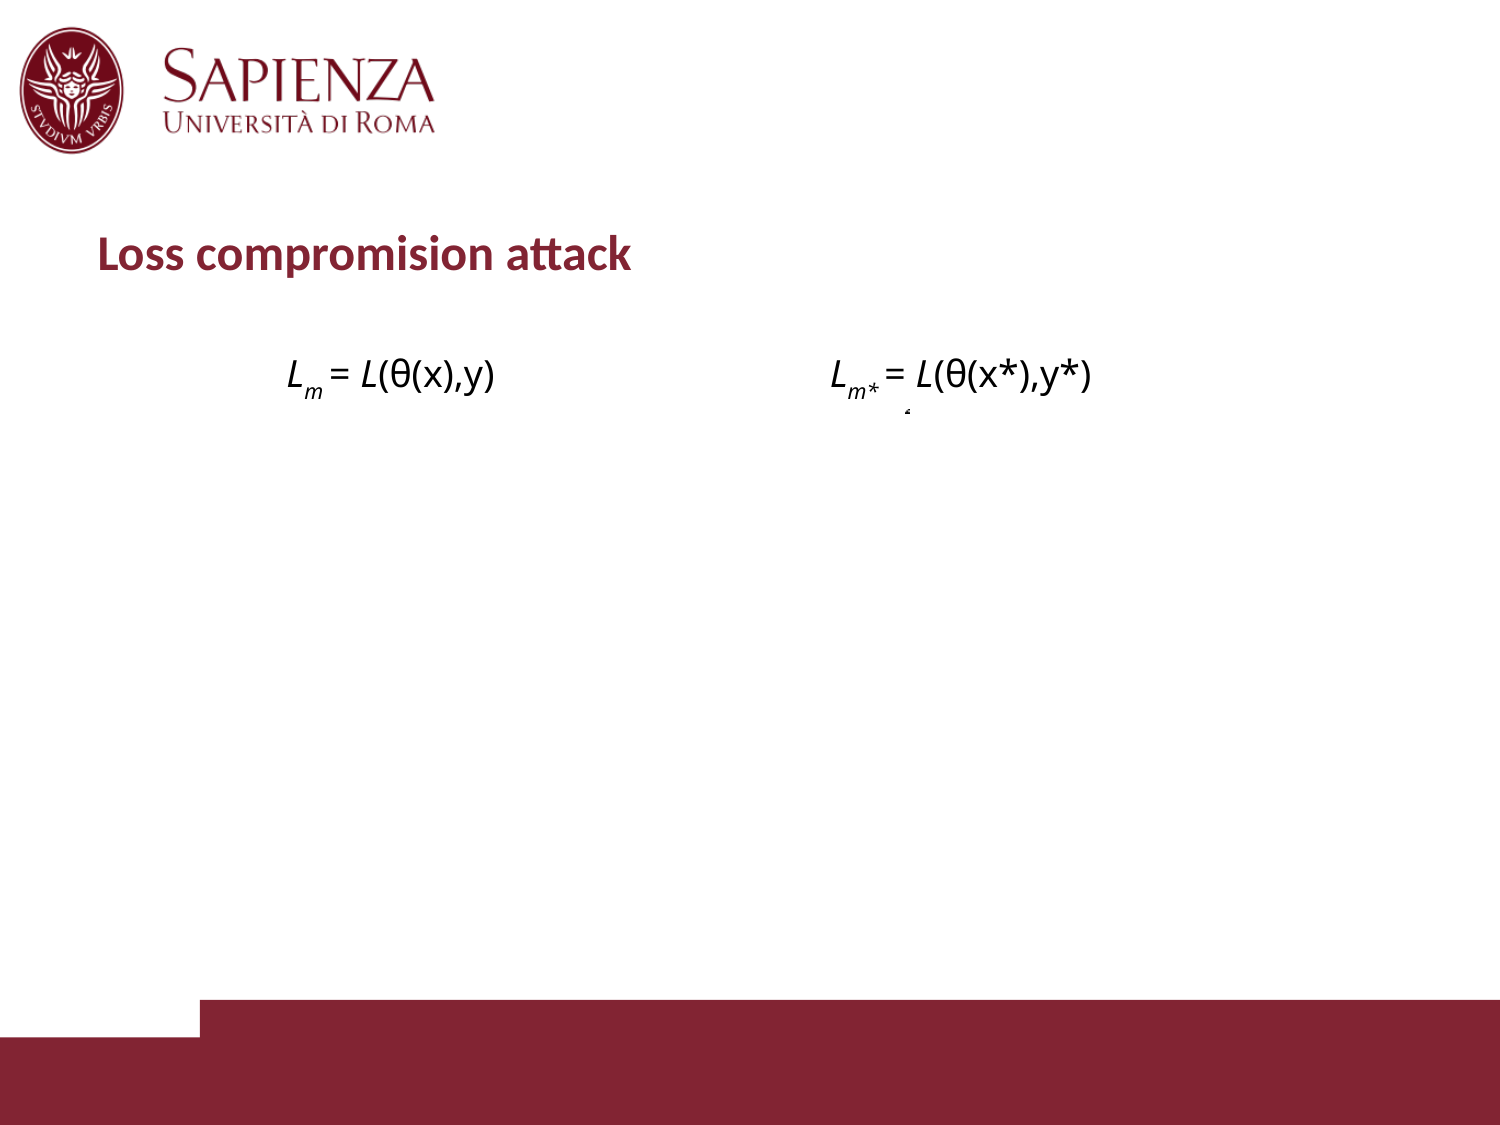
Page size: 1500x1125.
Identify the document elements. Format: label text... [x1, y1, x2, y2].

text_box Lm = L(θ(x),y) [271, 342, 591, 461]
text_box Loss compromision attack [82, 212, 1300, 296]
text_box Lm* = L(θ(x*),y*) [814, 342, 1134, 461]
